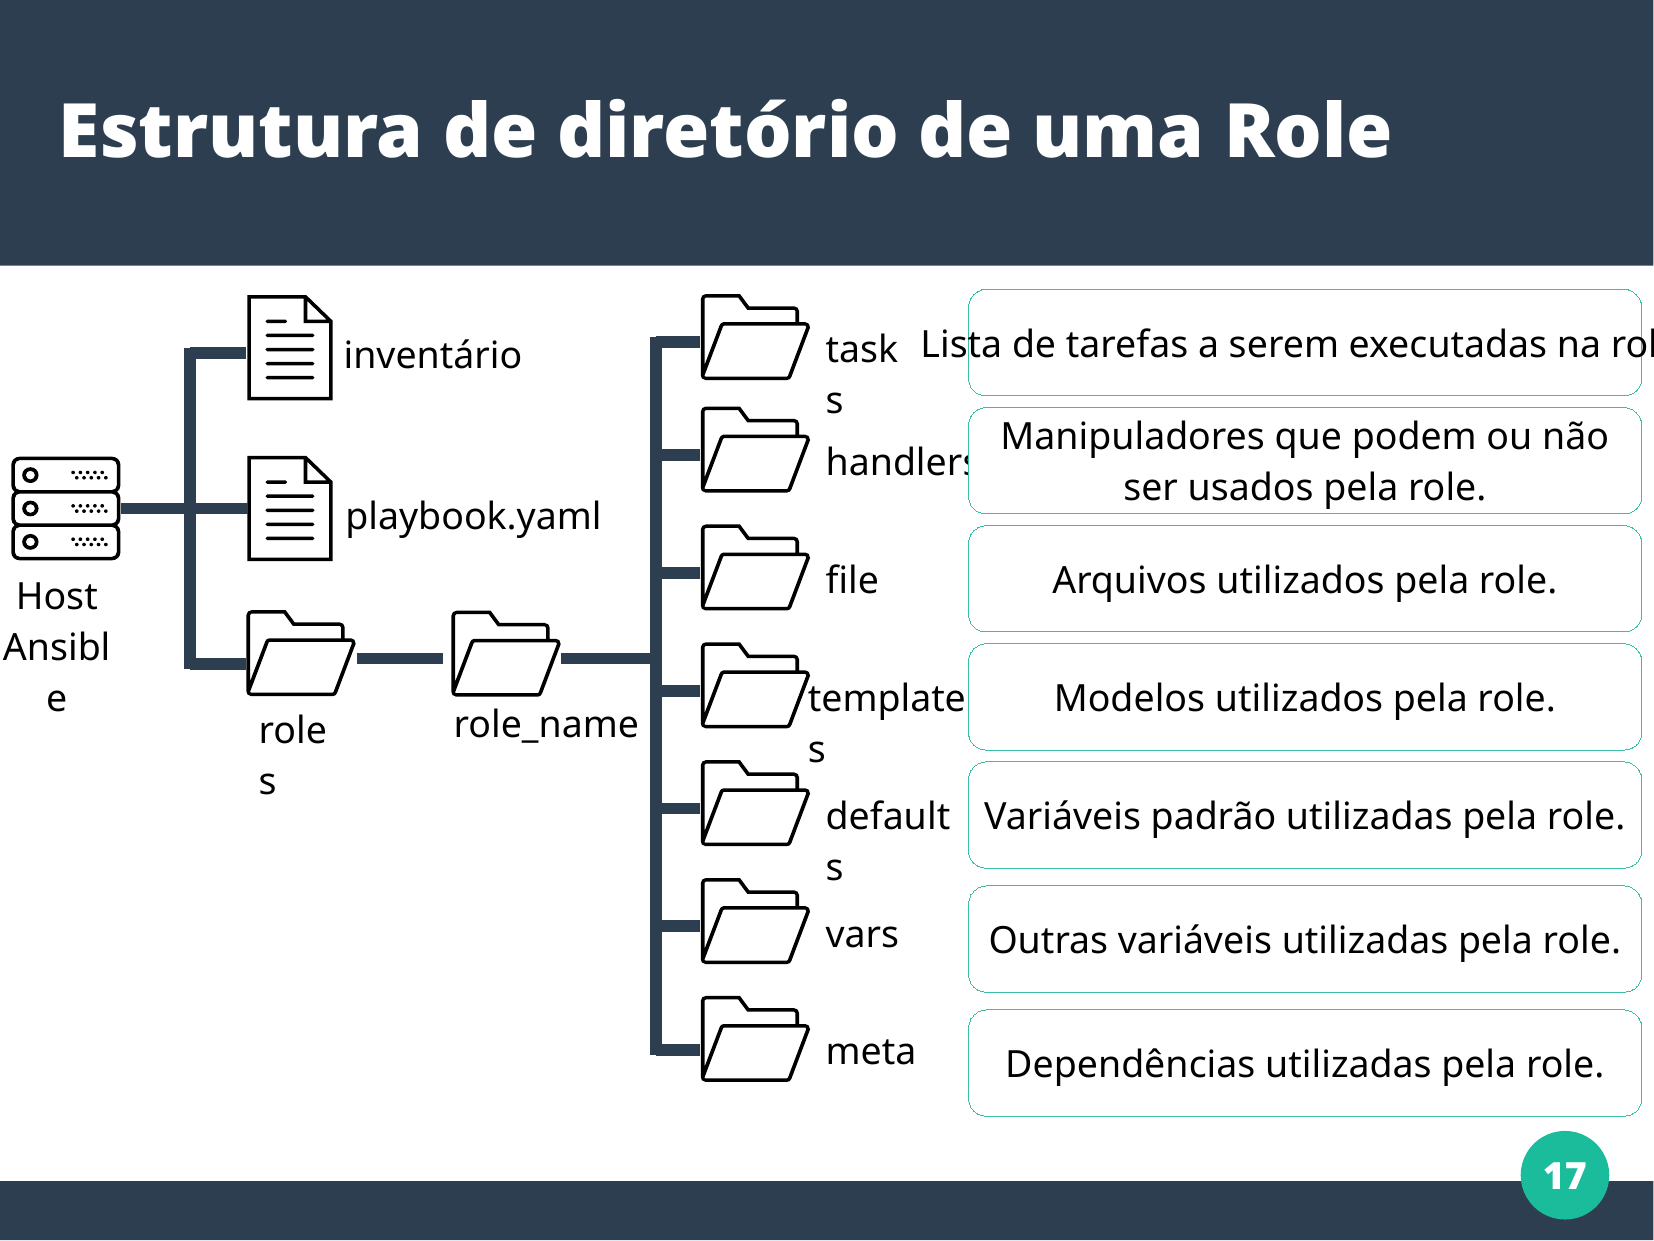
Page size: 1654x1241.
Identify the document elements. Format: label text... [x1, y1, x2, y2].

picture [10, 454, 122, 562]
text_box Outras variáveis utilizadas pela role. [968, 885, 1642, 993]
text_box handlers [810, 428, 968, 491]
text_box Lista de tarefas a serem executadas na role. [968, 289, 1642, 396]
picture [234, 294, 346, 402]
title Estrutura de diretório de uma Role [59, 49, 1595, 207]
picture [234, 454, 346, 563]
text_box Dependências utilizadas pela role. [968, 1009, 1642, 1117]
text_box meta [810, 1017, 944, 1080]
text_box playbook.yaml [330, 481, 618, 544]
text_box Host Ansible [0, 562, 146, 672]
text_box file [810, 546, 956, 609]
picture [699, 395, 811, 504]
text_box Modelos utilizados pela role. [968, 643, 1642, 751]
text_box defaults [810, 781, 969, 892]
text_box Arquivos utilizados pela role. [968, 525, 1642, 632]
text_box role_name [438, 690, 650, 755]
text_box Manipuladores que podem ou não ser usados pela role. [968, 407, 1642, 514]
text_box roles [243, 696, 357, 759]
text_box inventário [328, 321, 536, 384]
text_box templates [793, 663, 968, 727]
text_box Variáveis padrão utilizadas pela role. [968, 761, 1642, 869]
picture [699, 283, 811, 391]
picture [699, 513, 811, 622]
picture [245, 599, 357, 696]
picture [699, 867, 811, 975]
picture [699, 631, 811, 739]
picture [699, 749, 811, 857]
text_box tasks [810, 315, 924, 378]
picture [450, 600, 562, 690]
text_box vars [810, 899, 969, 962]
picture [699, 985, 811, 1093]
